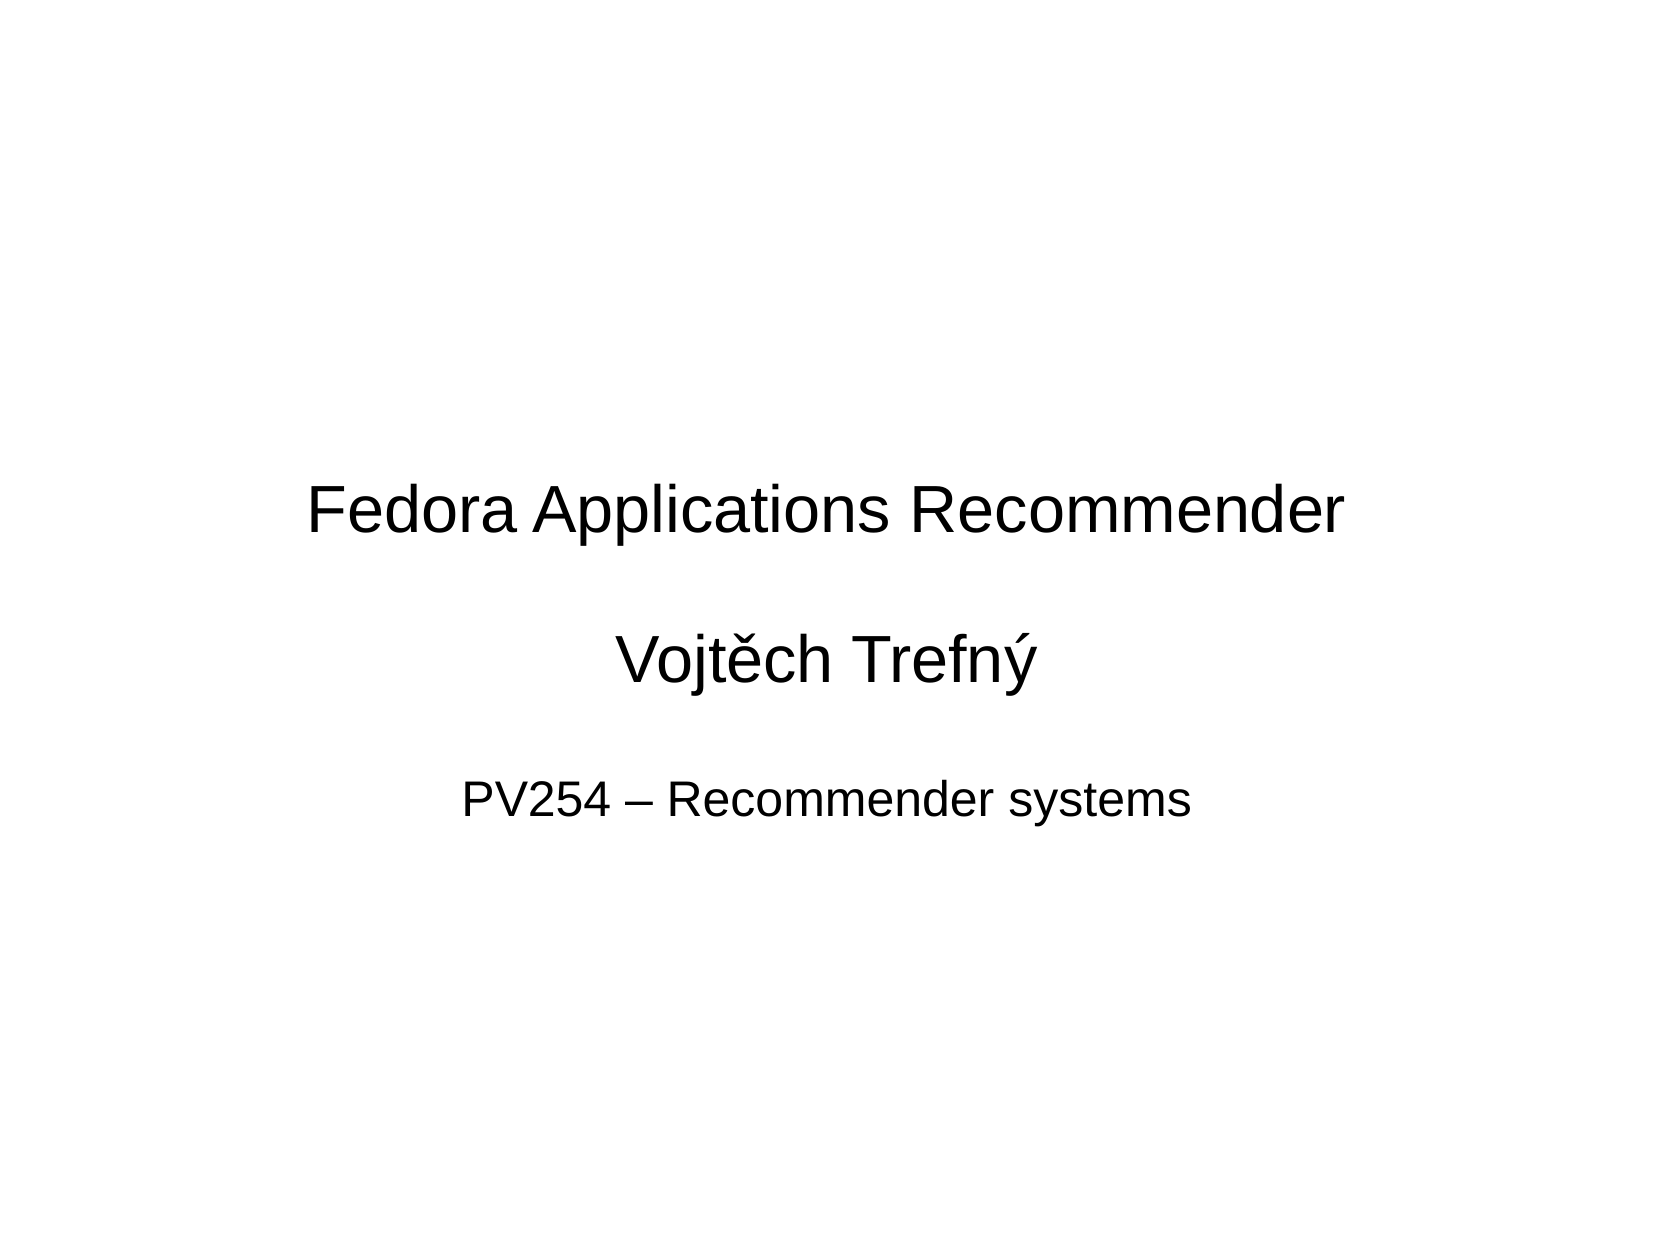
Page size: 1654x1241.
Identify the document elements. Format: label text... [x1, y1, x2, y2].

subtitle Fedora Applications Recommender Vojtěch Trefný PV254 – Recommender systems [82, 290, 1571, 1010]
